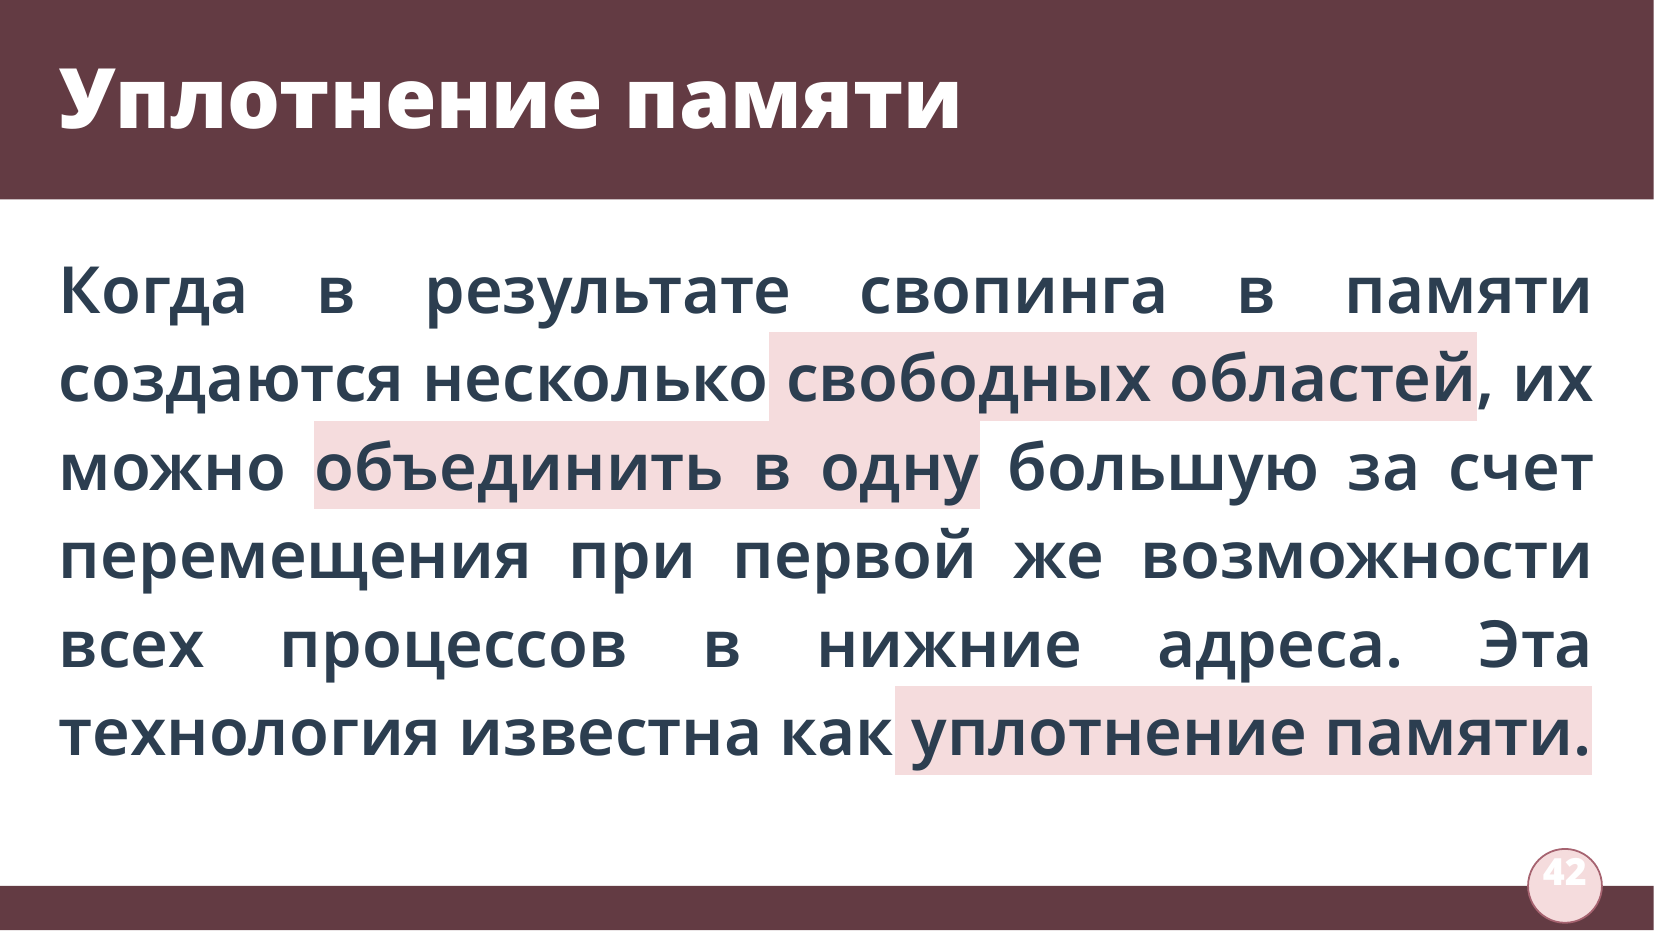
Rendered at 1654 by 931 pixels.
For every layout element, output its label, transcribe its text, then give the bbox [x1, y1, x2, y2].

list Когда в результате свопинга в памяти создаются несколько свободных областей, их можно объединить в одну большую за счет перемещения при первой же возможности всех процессов в нижние адреса. Эта технология известна как уплотнение памяти. [59, 243, 1595, 864]
title Уплотнение памяти [59, 37, 1595, 155]
